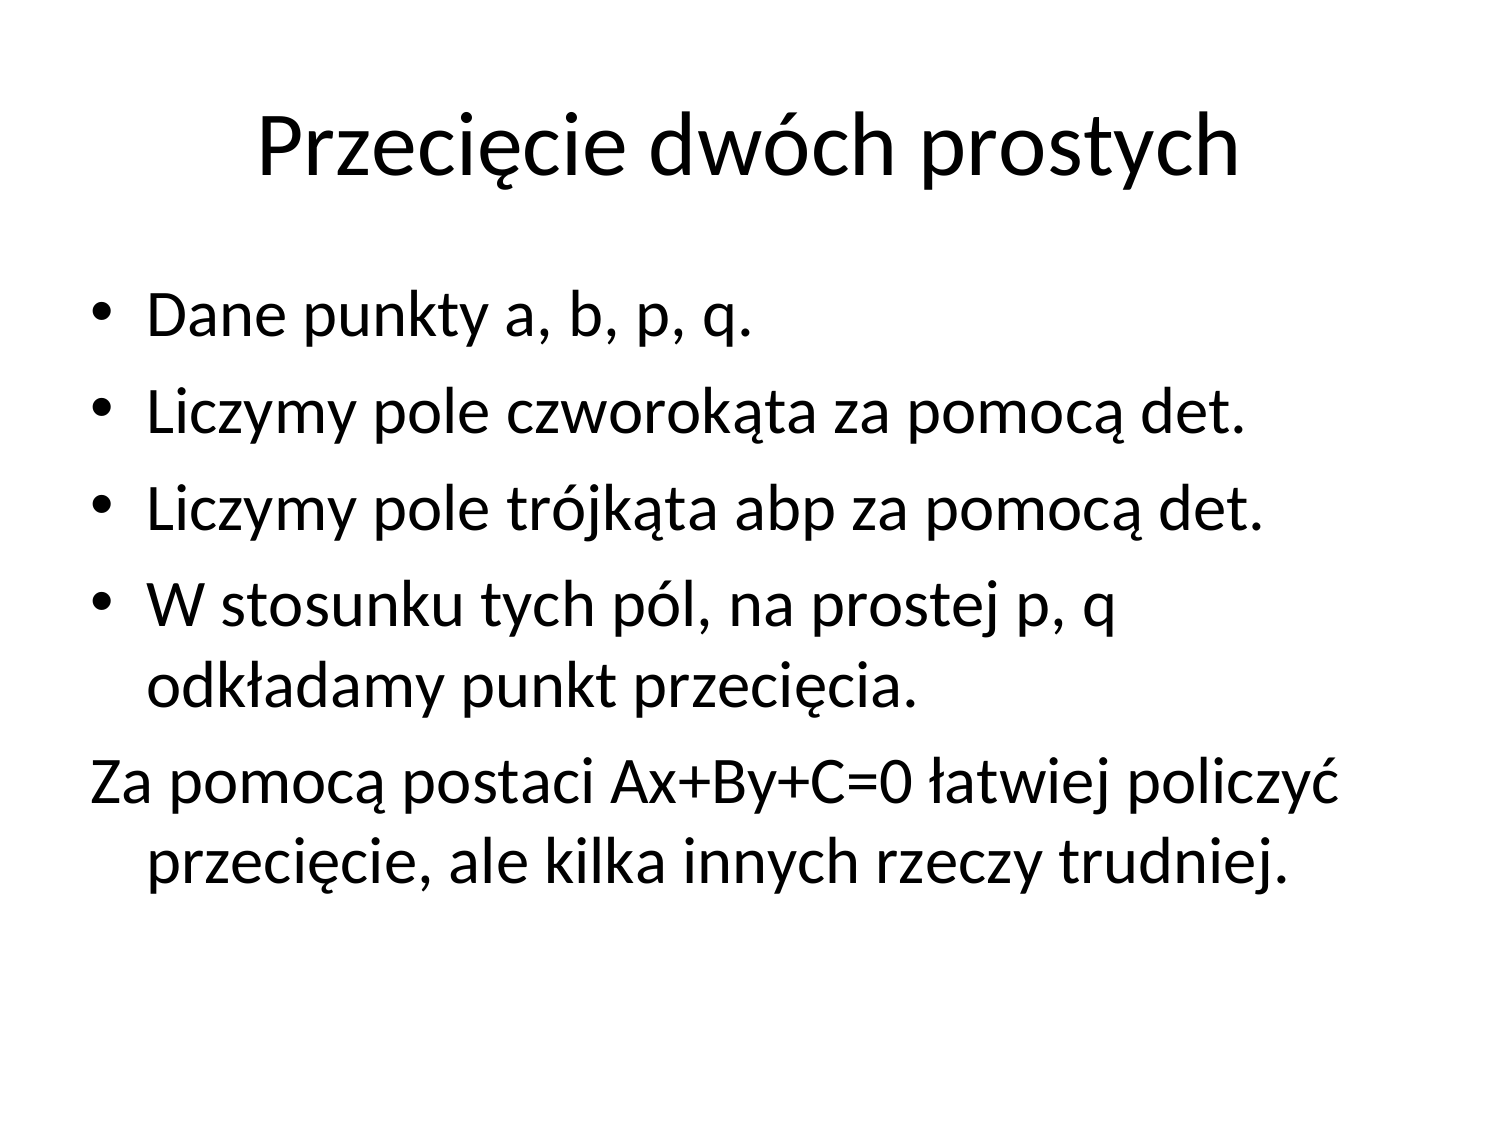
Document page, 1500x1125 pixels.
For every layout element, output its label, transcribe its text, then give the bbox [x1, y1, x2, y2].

list Dane punkty a, b, p, q. Liczymy pole czworokąta za pomocą det. Liczymy pole trójkąta abp za pomocą det. W stosunku tych pól, na prostej p, q odkładamy punkt przecięcia. Za pomocą postaci Ax+By+C=0 łatwiej policzyć przecięcie, ale kilka innych rzeczy trudniej. [75, 262, 1426, 1005]
title Przecięcie dwóch prostych [75, 45, 1426, 233]
